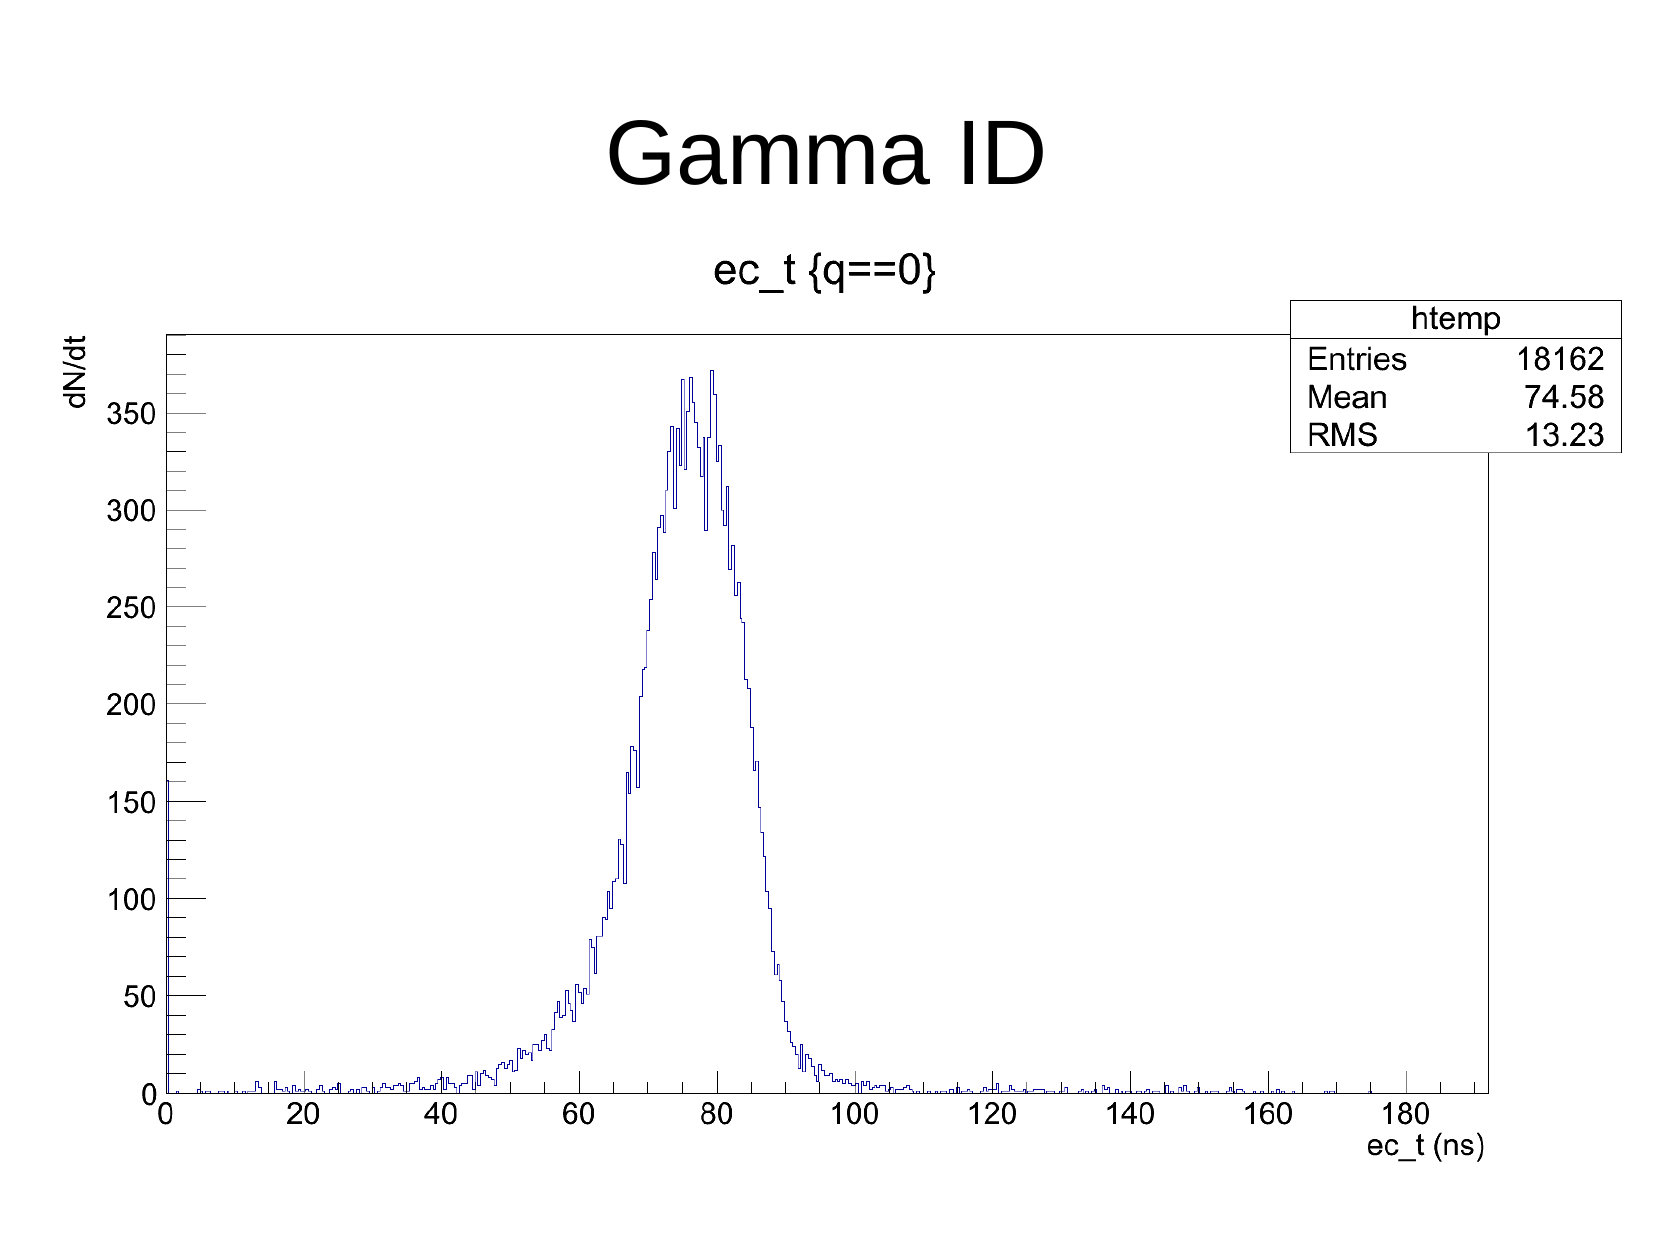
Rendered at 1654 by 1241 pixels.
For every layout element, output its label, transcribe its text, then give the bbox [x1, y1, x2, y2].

title Gamma ID [82, 49, 1571, 239]
picture [0, 239, 1654, 1188]
